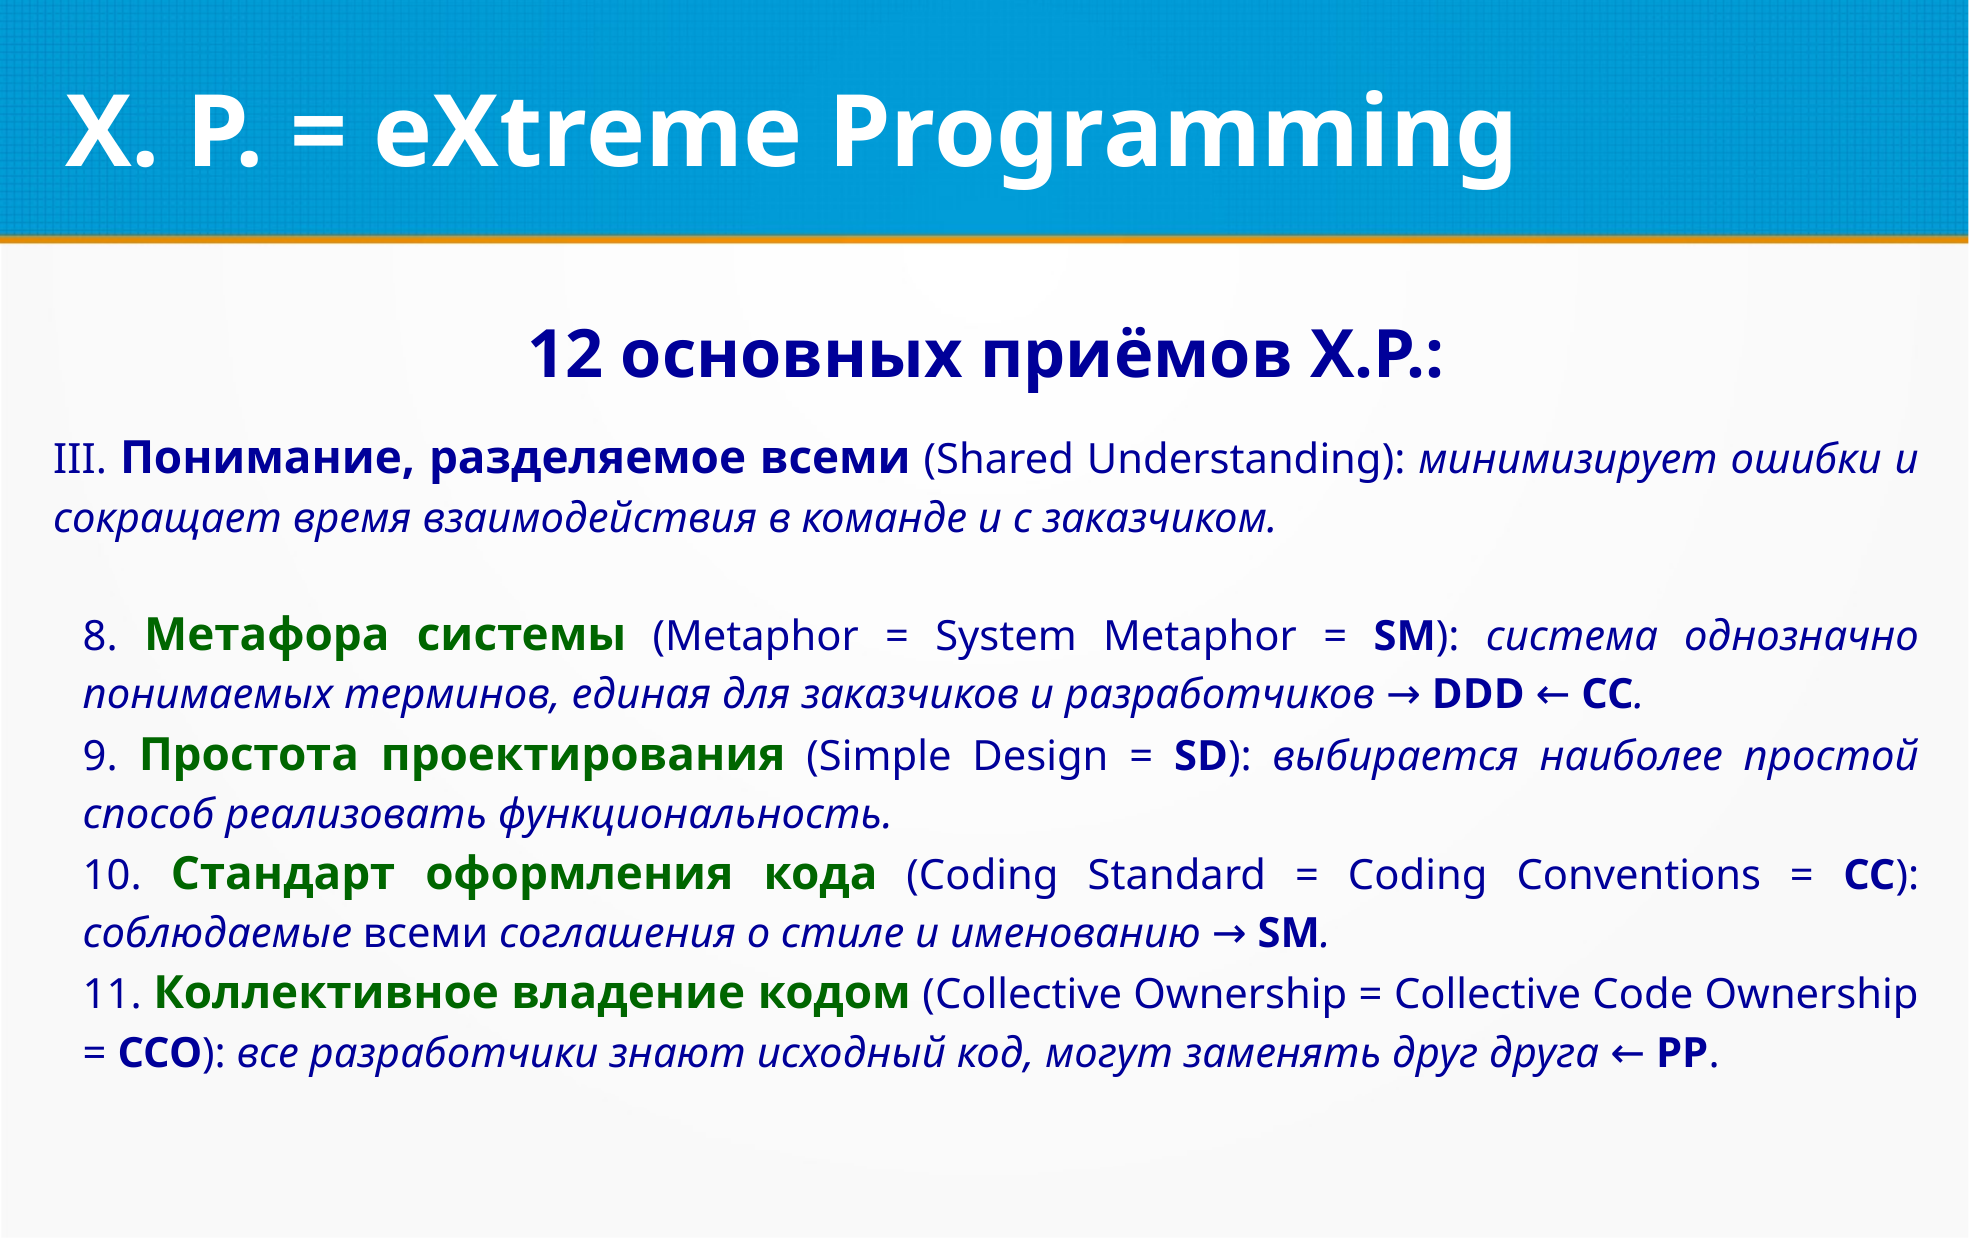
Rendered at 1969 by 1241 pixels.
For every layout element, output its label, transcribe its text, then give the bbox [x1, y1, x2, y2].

text_box X. P. = eXtreme Programming [59, 55, 1902, 200]
picture [0, 233, 1969, 1241]
text_box 12 основных приёмов X.P.: III. Понимание, разделяемое всеми (Shared Understanding): минимизирует ошибки и сокращает время взаимодействия в команде и с заказчиком. 8. Метафора системы (Metaphor = System Metaphor = SM): система однозначно понимаемых терминов, единая для заказчиков и разработчиков → DDD ← CC. 9. Простота проектирования (Simple Design = SD): выбирается наиболее простой способ реализовать функциональность. 10. Стандарт оформления кода (Coding Standard = Coding Conventions = CC): соблюдаемые всеми соглашения о стиле и именованию → SM. 11. Коллективное владение кодом (Collective Ownership = Collective Code Ownership = CCO): все разработчики знают исходный код, могут заменять друг друга ← PP. [47, 248, 1926, 1195]
